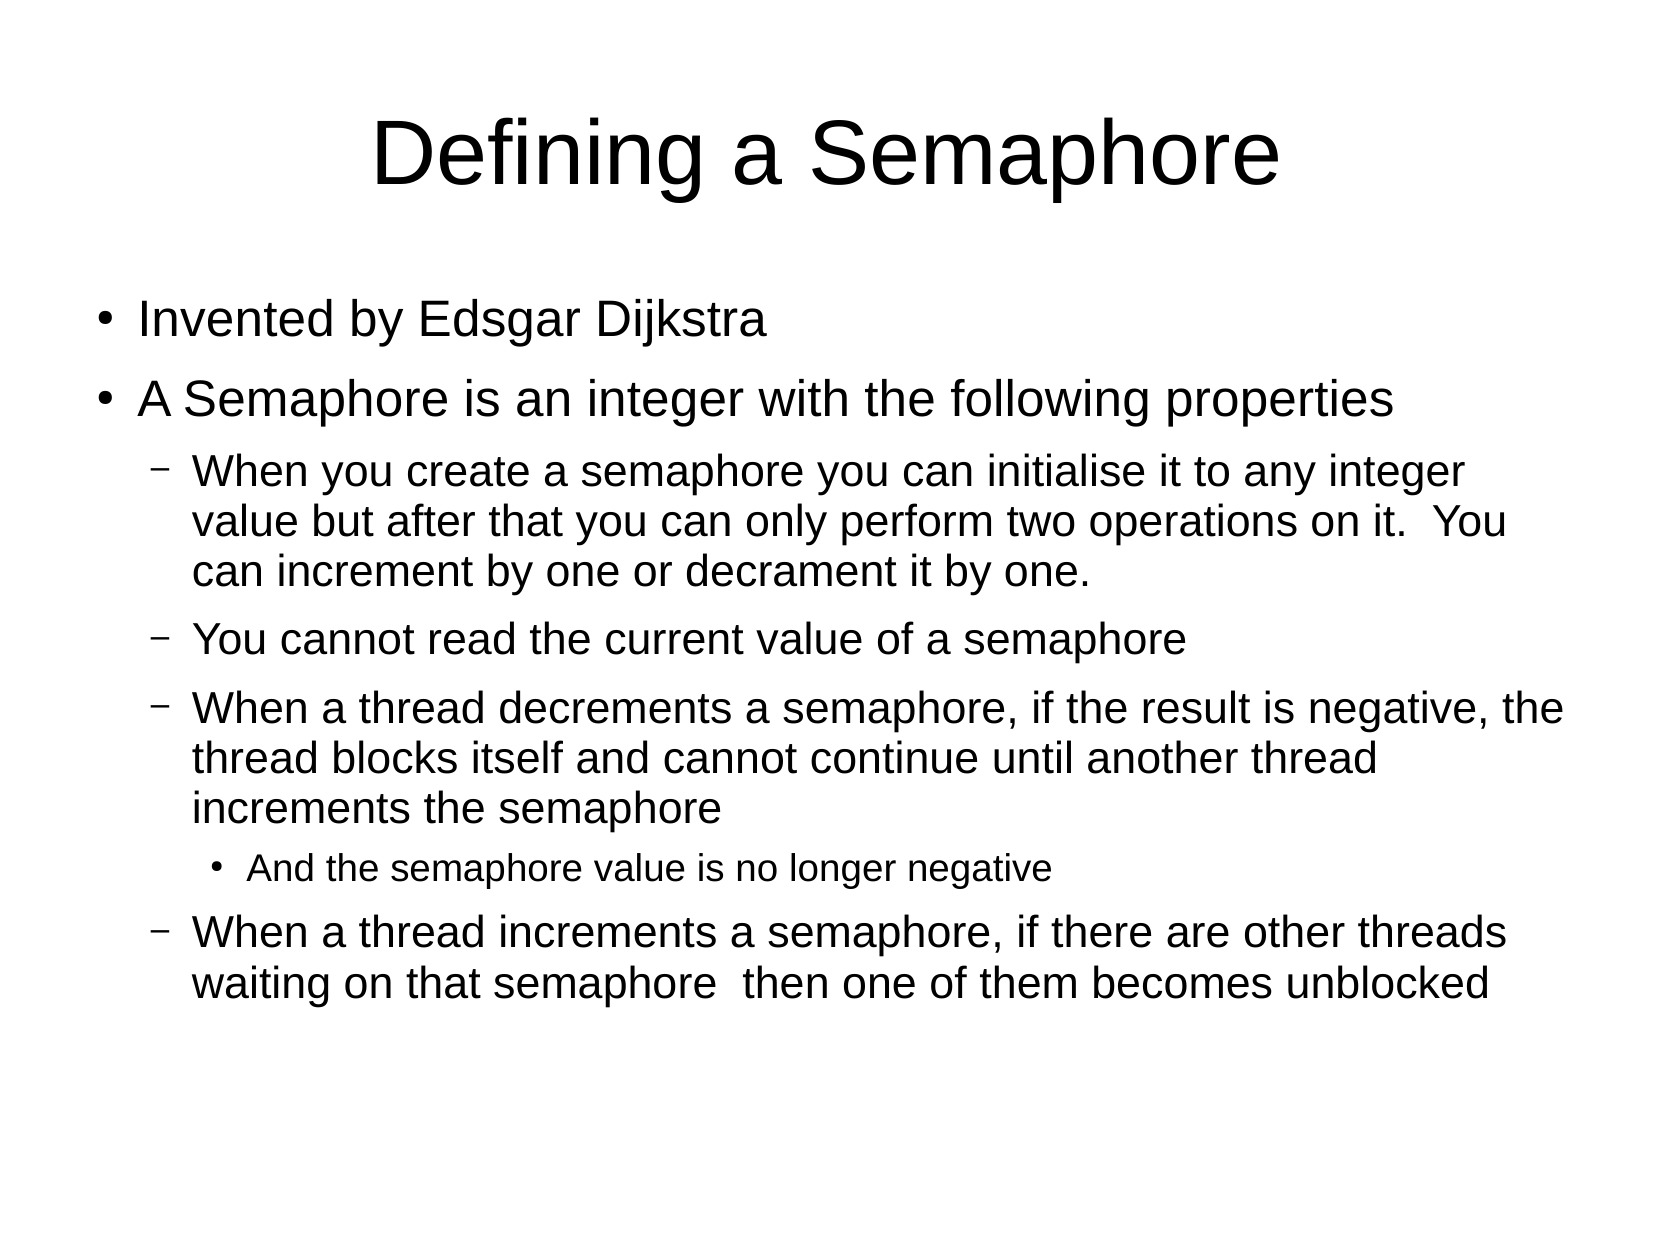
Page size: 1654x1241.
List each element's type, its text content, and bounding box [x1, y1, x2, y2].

title Defining a Semaphore [82, 49, 1571, 257]
list Invented by Edsgar Dijkstra A Semaphore is an integer with the following properties When you create a semaphore you can initialise it to any integer value but after that you can only perform two operations on it. You can increment by one or decrament it by one. You cannot read the current value of a semaphore When a thread decrements a semaphore, if the result is negative, the thread blocks itself and cannot continue until another thread increments the semaphore And the semaphore value is no longer negative When a thread increments a semaphore, if there are other threads waiting on that semaphore then one of them becomes unblocked [82, 290, 1571, 1010]
